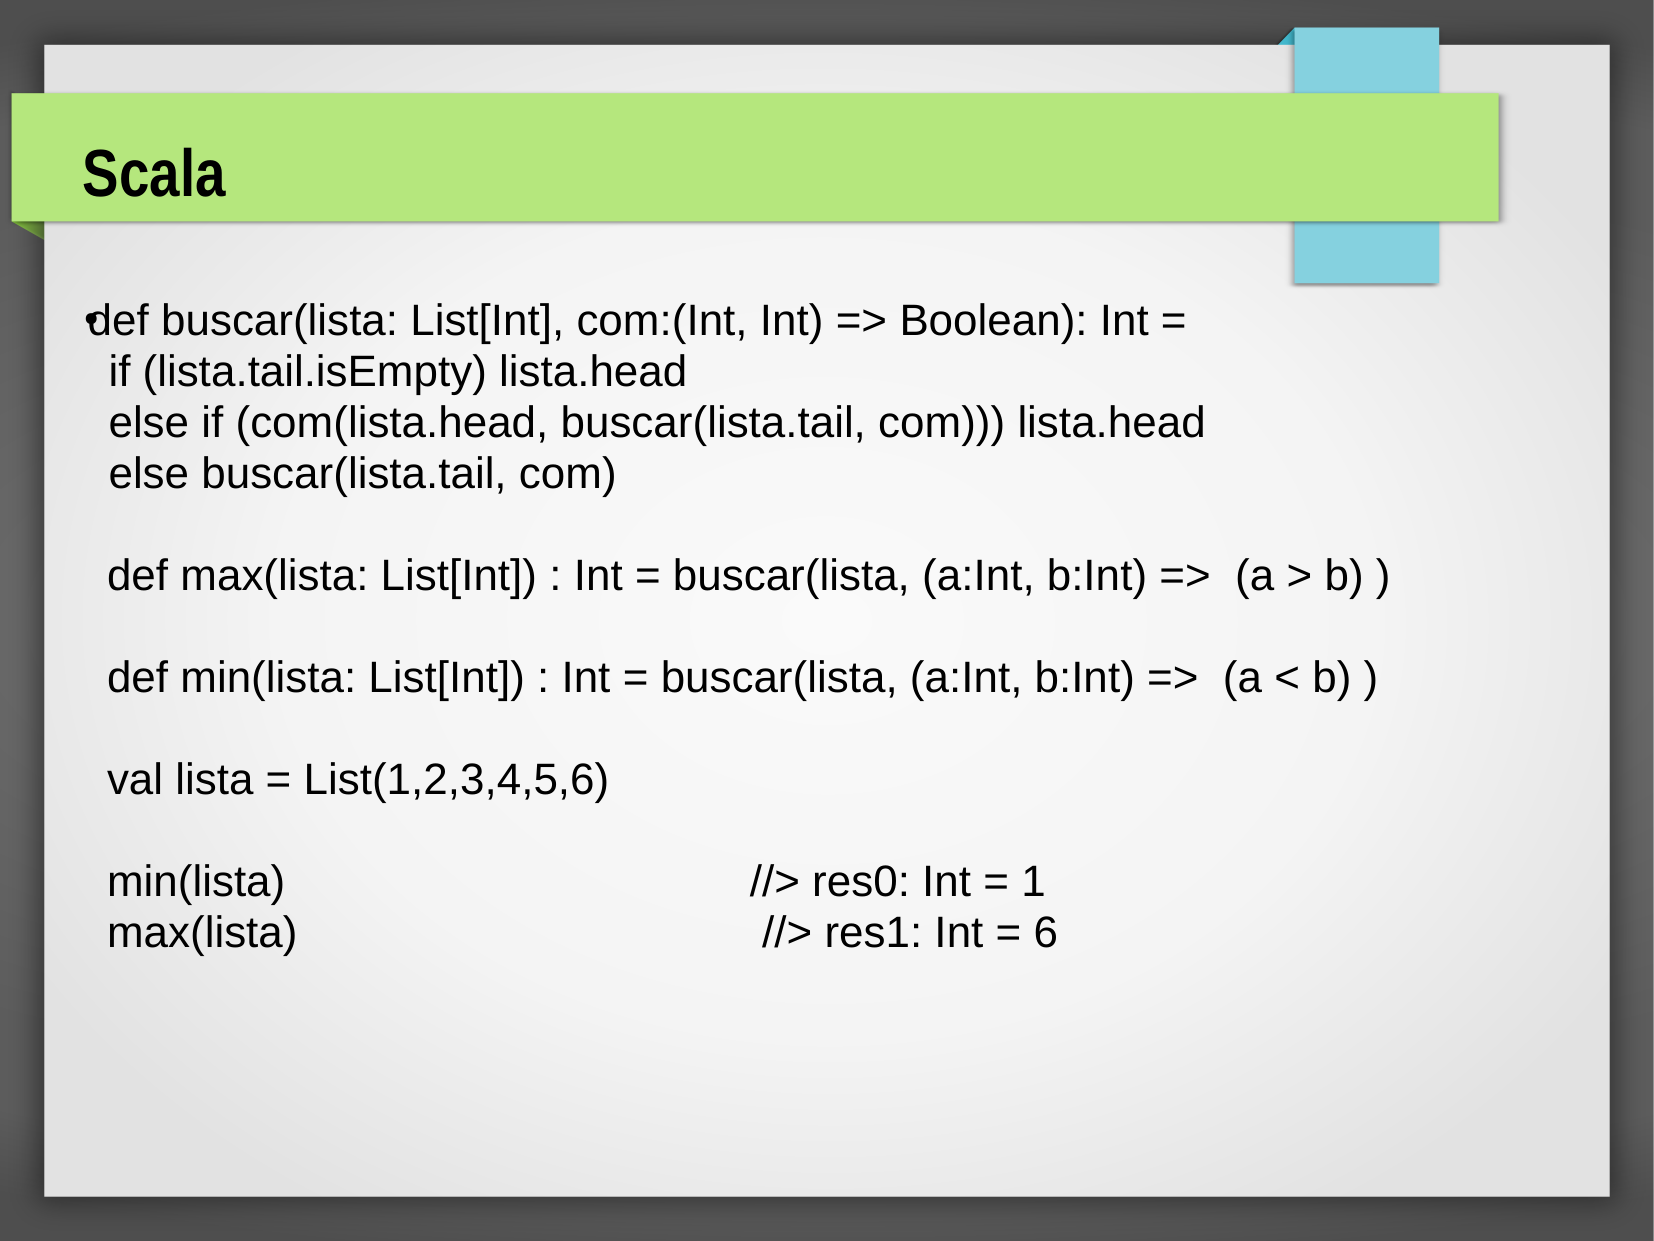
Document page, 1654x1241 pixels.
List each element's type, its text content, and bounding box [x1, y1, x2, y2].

picture [0, 0, 1654, 1241]
title Scala [82, 94, 1264, 213]
list def buscar(lista: List[Int], com:(Int, Int) => Boolean): Int = if (lista.tail.isEmpty) lista.head else if (com(lista.head, buscar(lista.tail, com))) lista.head else buscar(lista.tail, com) def max(lista: List[Int]) : Int = buscar(lista, (a:Int, b:Int) => (a > b) ) def min(lista: List[Int]) : Int = buscar(lista, (a:Int, b:Int) => (a < b) ) val lista = List(1,2,3,4,5,6) min(lista) //> res0: Int = 1 max(lista) //> res1: Int = 6 [82, 295, 1571, 1015]
